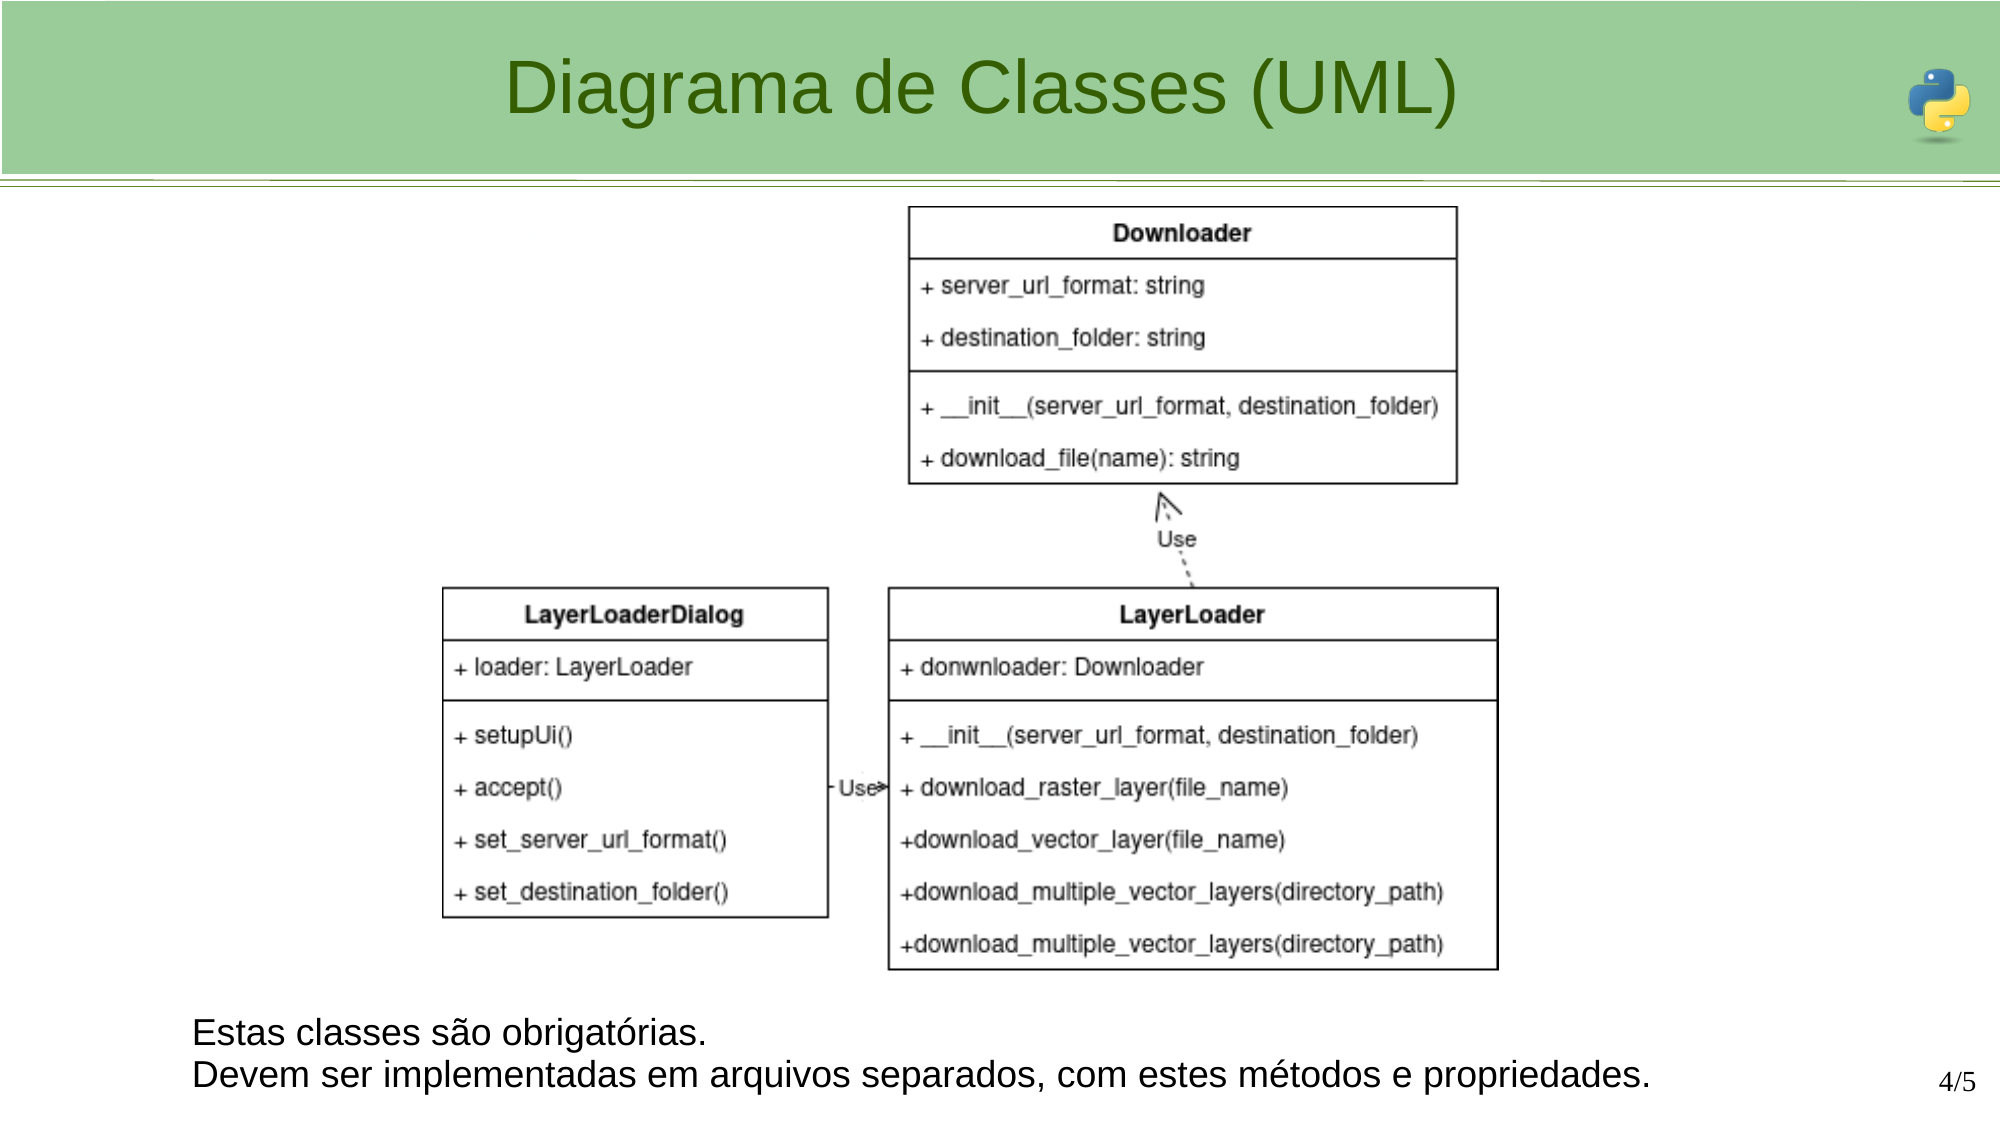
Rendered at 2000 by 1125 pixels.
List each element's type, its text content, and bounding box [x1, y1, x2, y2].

picture [1901, 59, 1979, 148]
text_box Estas classes são obrigatórias. Devem ser implementadas em arquivos separados, com estes métodos e propriedades. [177, 1003, 1670, 1103]
picture [442, 206, 1499, 977]
title Diagrama de Classes (UML) [105, 0, 1861, 174]
